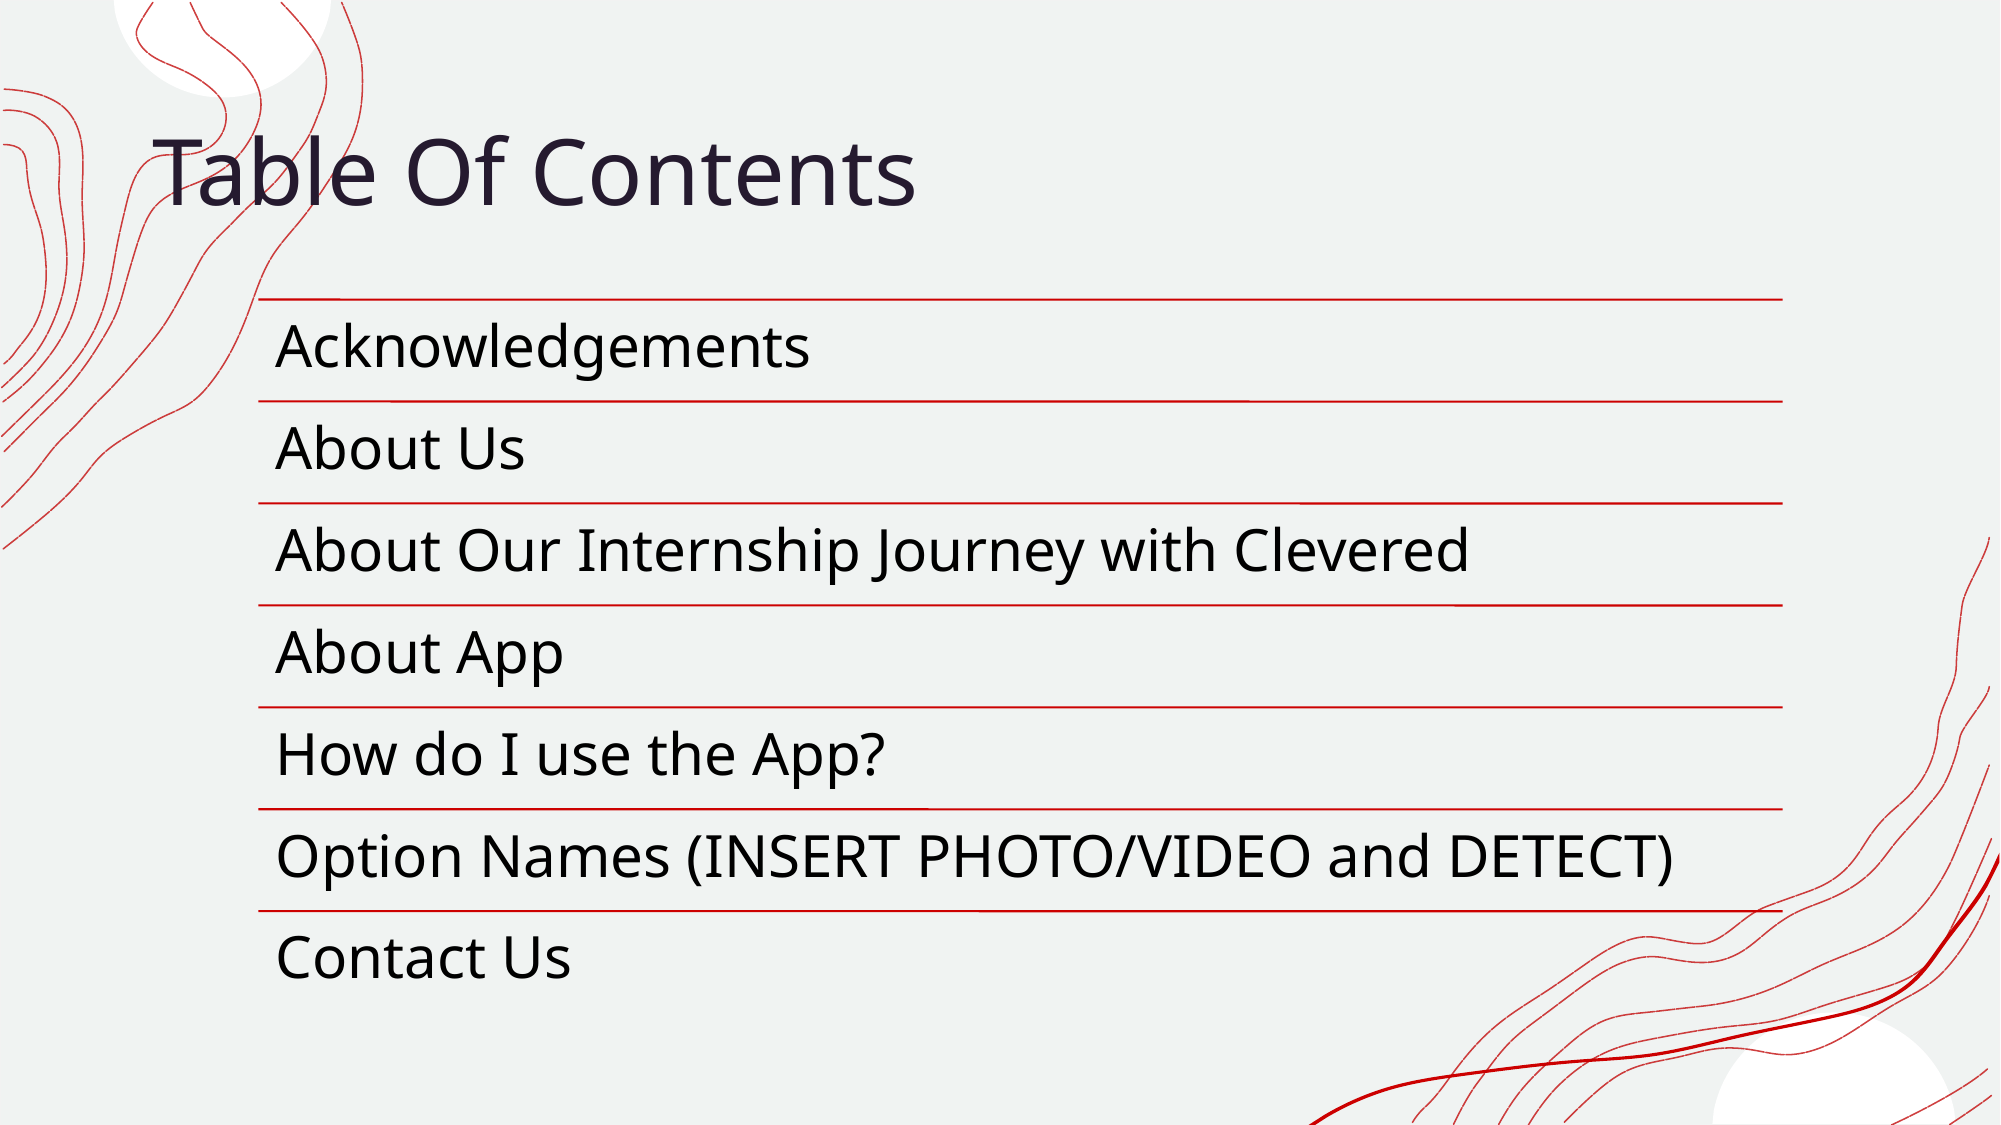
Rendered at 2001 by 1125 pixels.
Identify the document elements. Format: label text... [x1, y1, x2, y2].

text_box About App [258, 605, 1783, 706]
text_box Option Names (INSERT PHOTO/VIDEO and DETECT) [258, 809, 1783, 910]
title Table Of Contents [137, 59, 1863, 278]
text_box How do I use the App? [258, 707, 1783, 808]
text_box About Us [258, 401, 1783, 502]
text_box About Our Internship Journey with Clevered [258, 503, 1783, 604]
text_box Contact Us [258, 911, 1783, 1014]
text_box Acknowledgements [258, 299, 1783, 400]
